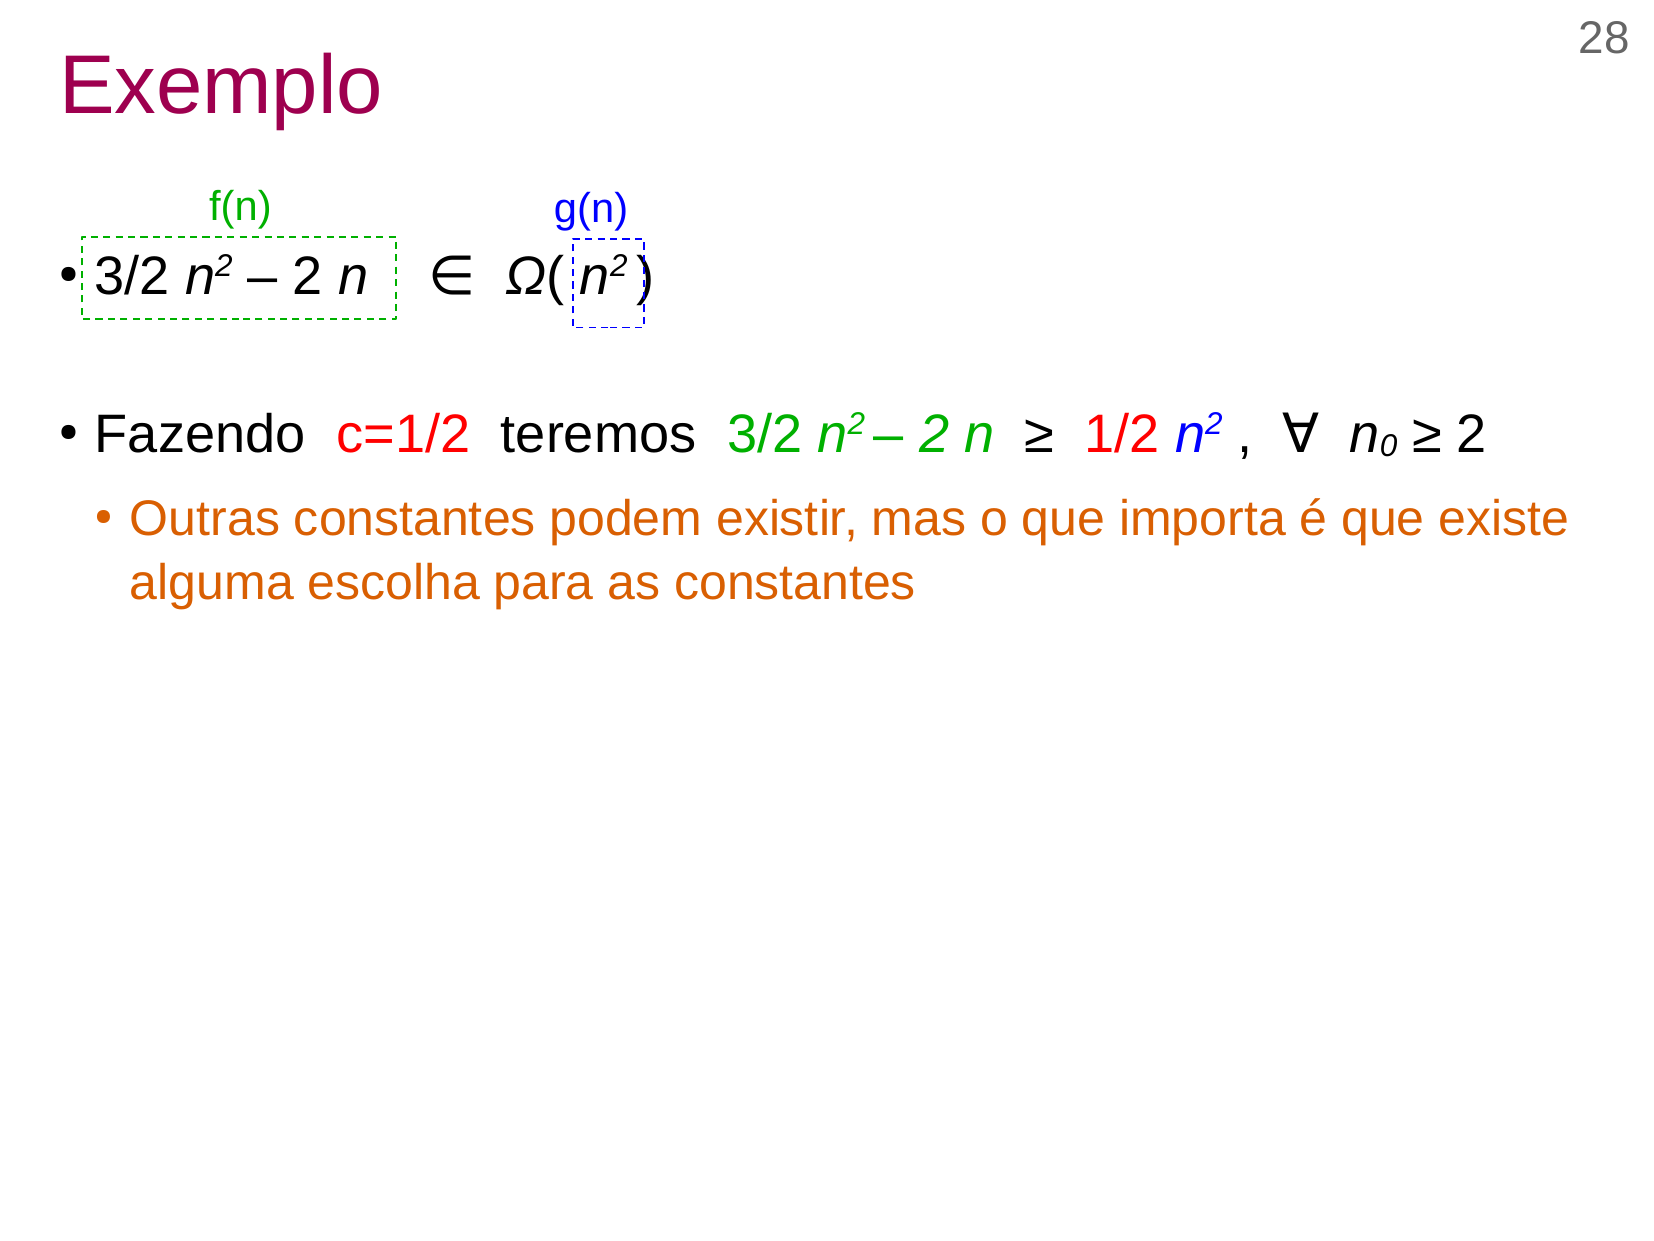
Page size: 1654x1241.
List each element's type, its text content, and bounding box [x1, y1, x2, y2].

text_box g(n) [539, 177, 644, 239]
text_box f(n) [194, 175, 287, 237]
title Exemplo [59, 29, 1595, 148]
list 3/2 n2 – 2 n ∈ Ω( n2 ) Fazendo c=1/2 teremos 3/2 n2 – 2 n ≥ 1/2 n2 , ∀ n0 ≥ 2 Outras constantes podem existir, mas o que importa é que existe alguma escolha para as constantes [59, 236, 1595, 1211]
